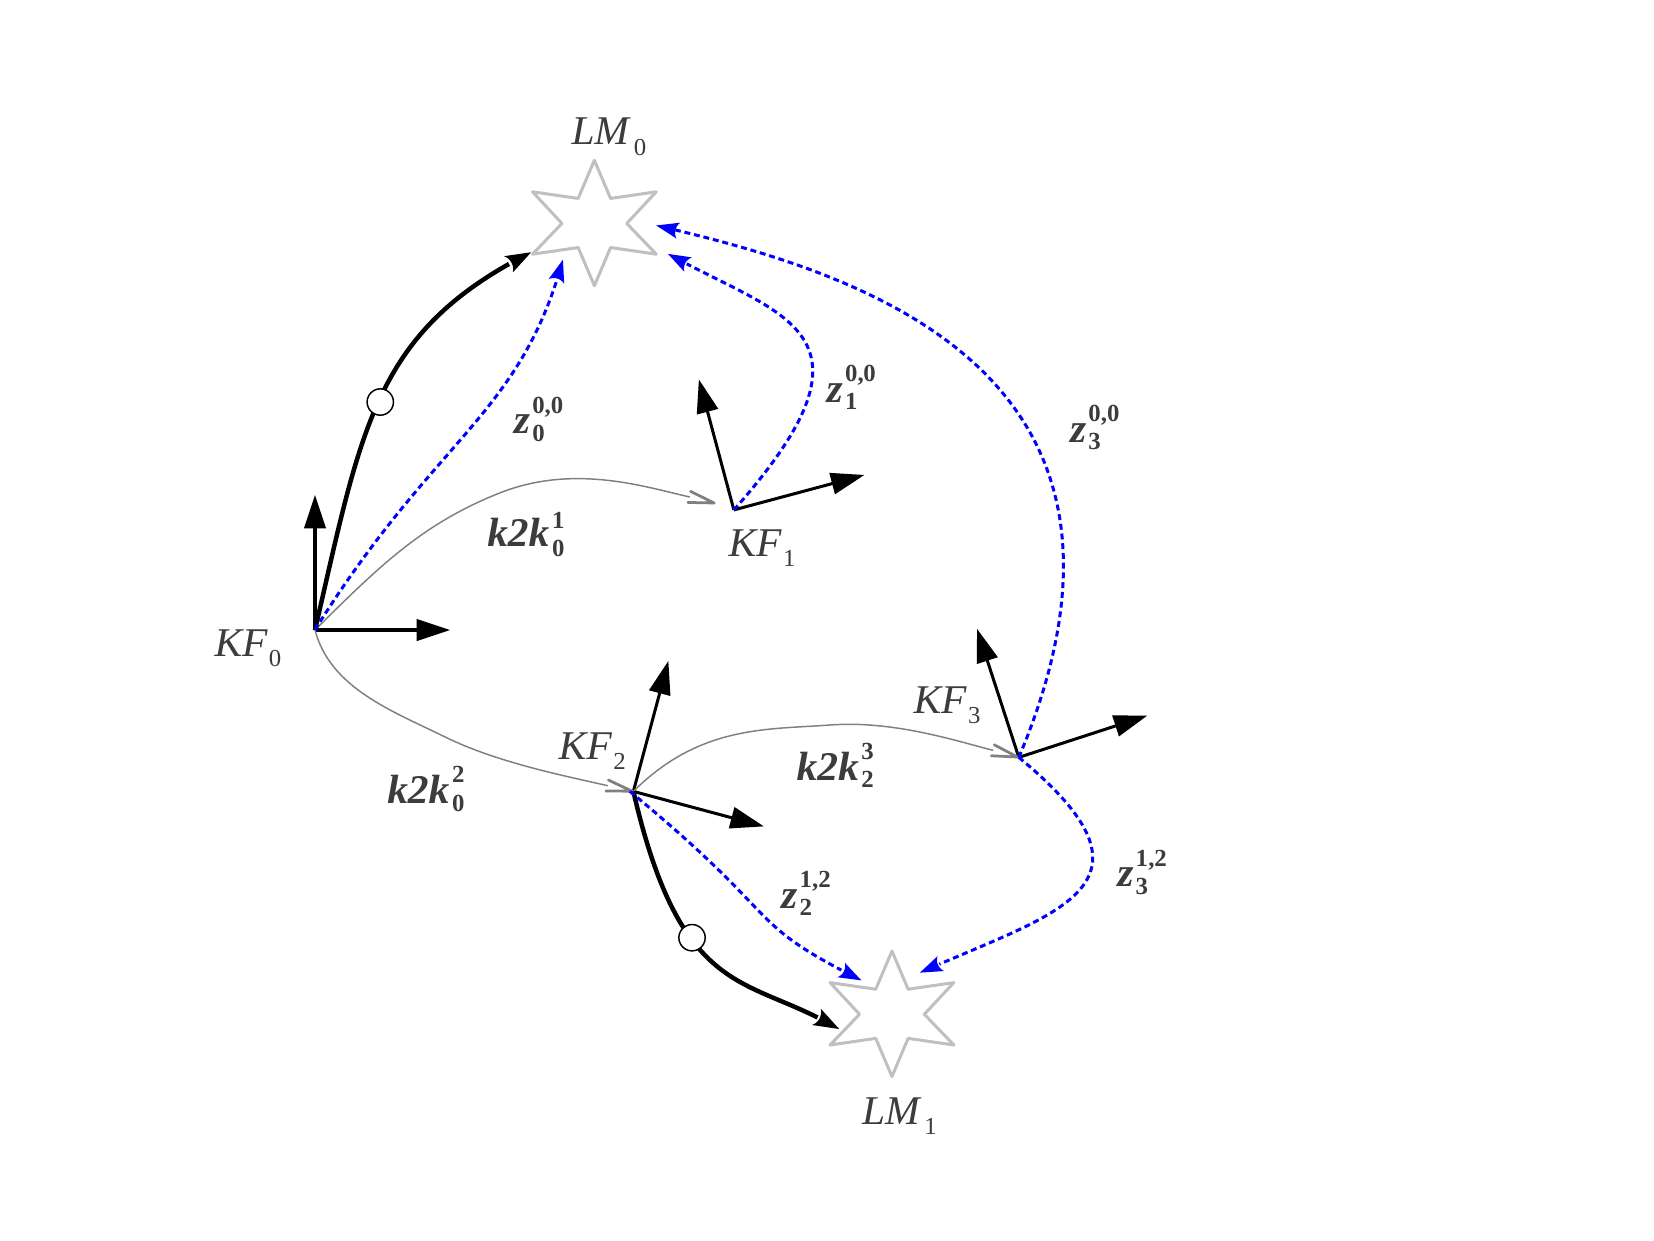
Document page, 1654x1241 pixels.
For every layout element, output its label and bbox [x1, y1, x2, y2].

chart [201, 620, 293, 672]
chart [786, 736, 886, 794]
chart [476, 505, 576, 563]
chart [900, 677, 993, 729]
chart [558, 109, 657, 161]
chart [813, 358, 887, 416]
chart [1104, 843, 1178, 901]
text_box [367, 388, 394, 416]
chart [376, 759, 476, 817]
chart [1057, 398, 1131, 456]
text_box [678, 924, 706, 951]
chart [501, 390, 575, 448]
chart [715, 520, 807, 572]
chart [545, 723, 637, 775]
chart [849, 1089, 946, 1141]
chart [768, 864, 842, 922]
